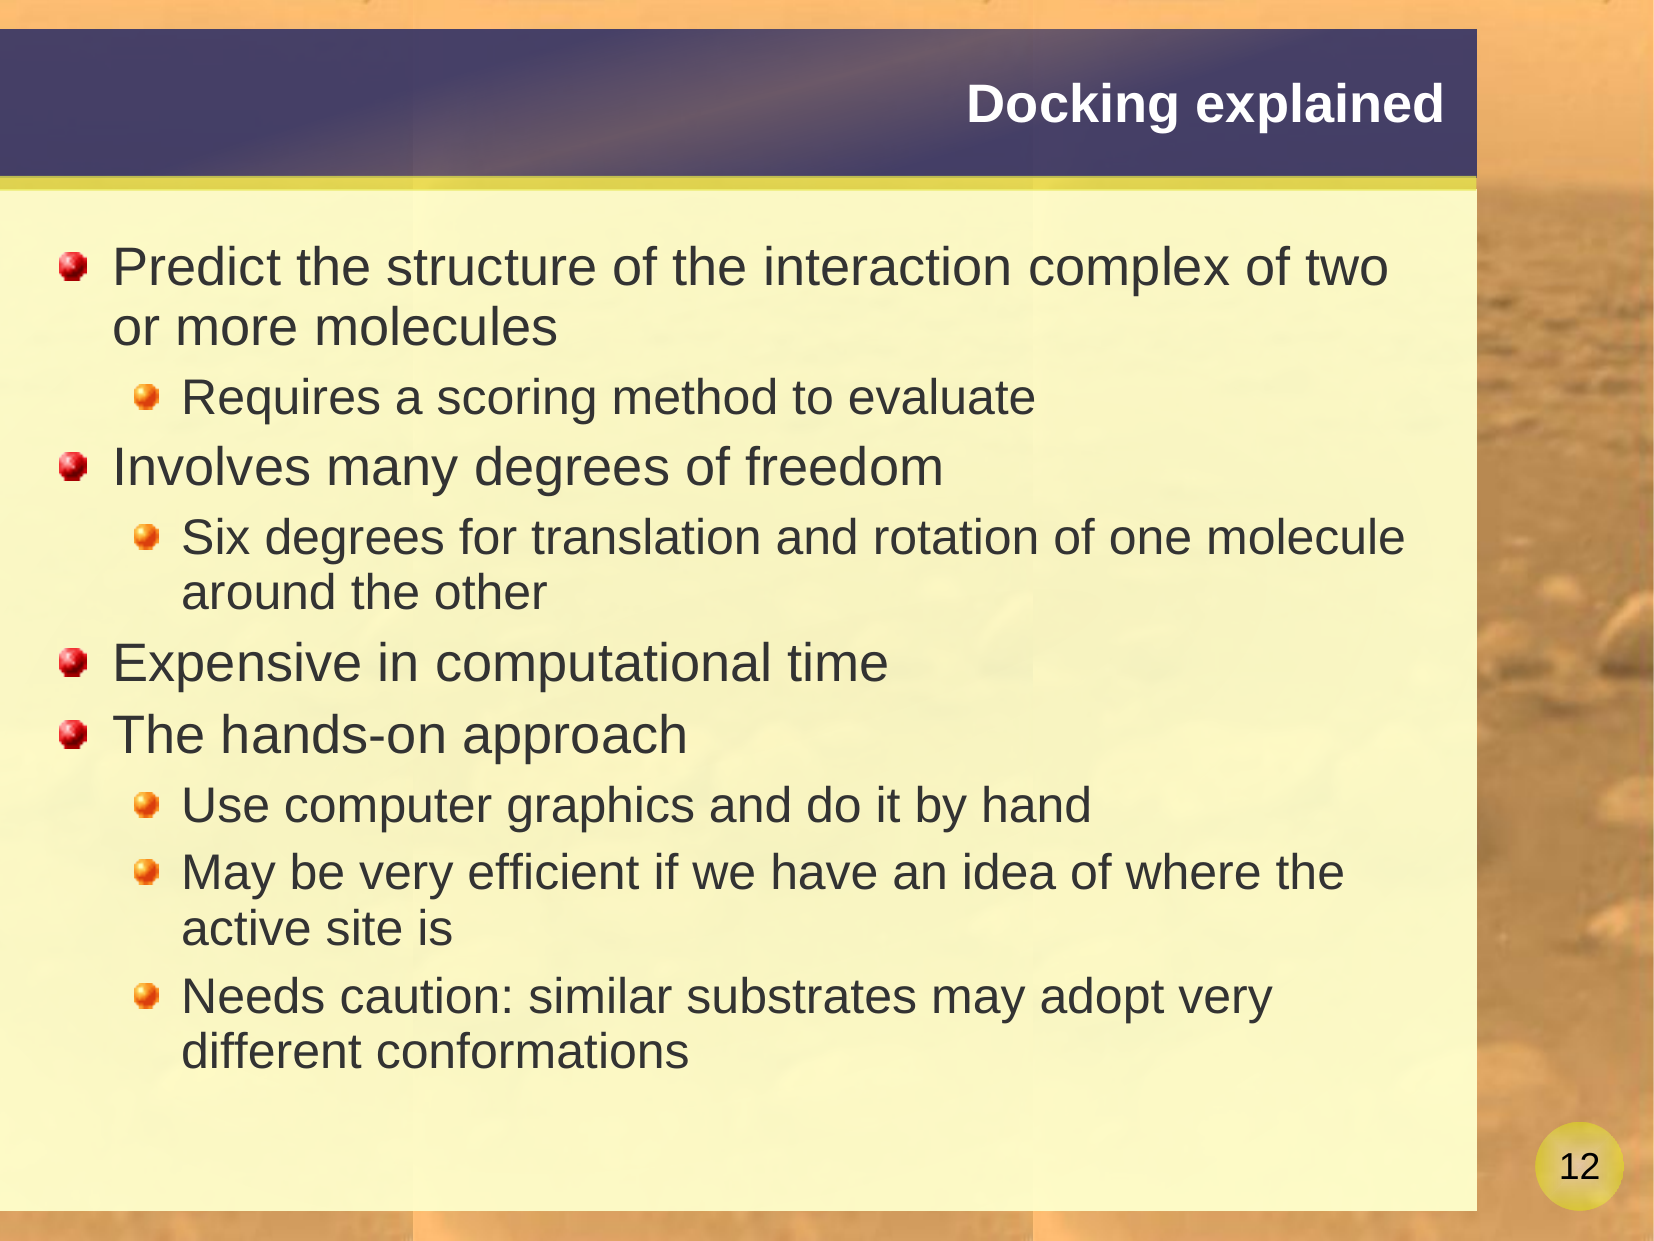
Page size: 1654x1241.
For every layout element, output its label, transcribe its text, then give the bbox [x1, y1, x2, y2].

list Predict the structure of the interaction complex of two or more molecules Requires a scoring method to evaluate Involves many degrees of freedom Six degrees for translation and rotation of one molecule around the other Expensive in computational time The hands-on approach Use computer graphics and do it by hand May be very efficient if we have an idea of where the active site is Needs caution: similar substrates may adopt very different conformations [59, 236, 1418, 1182]
picture [0, 0, 1654, 1241]
title Docking explained [29, 59, 1447, 148]
